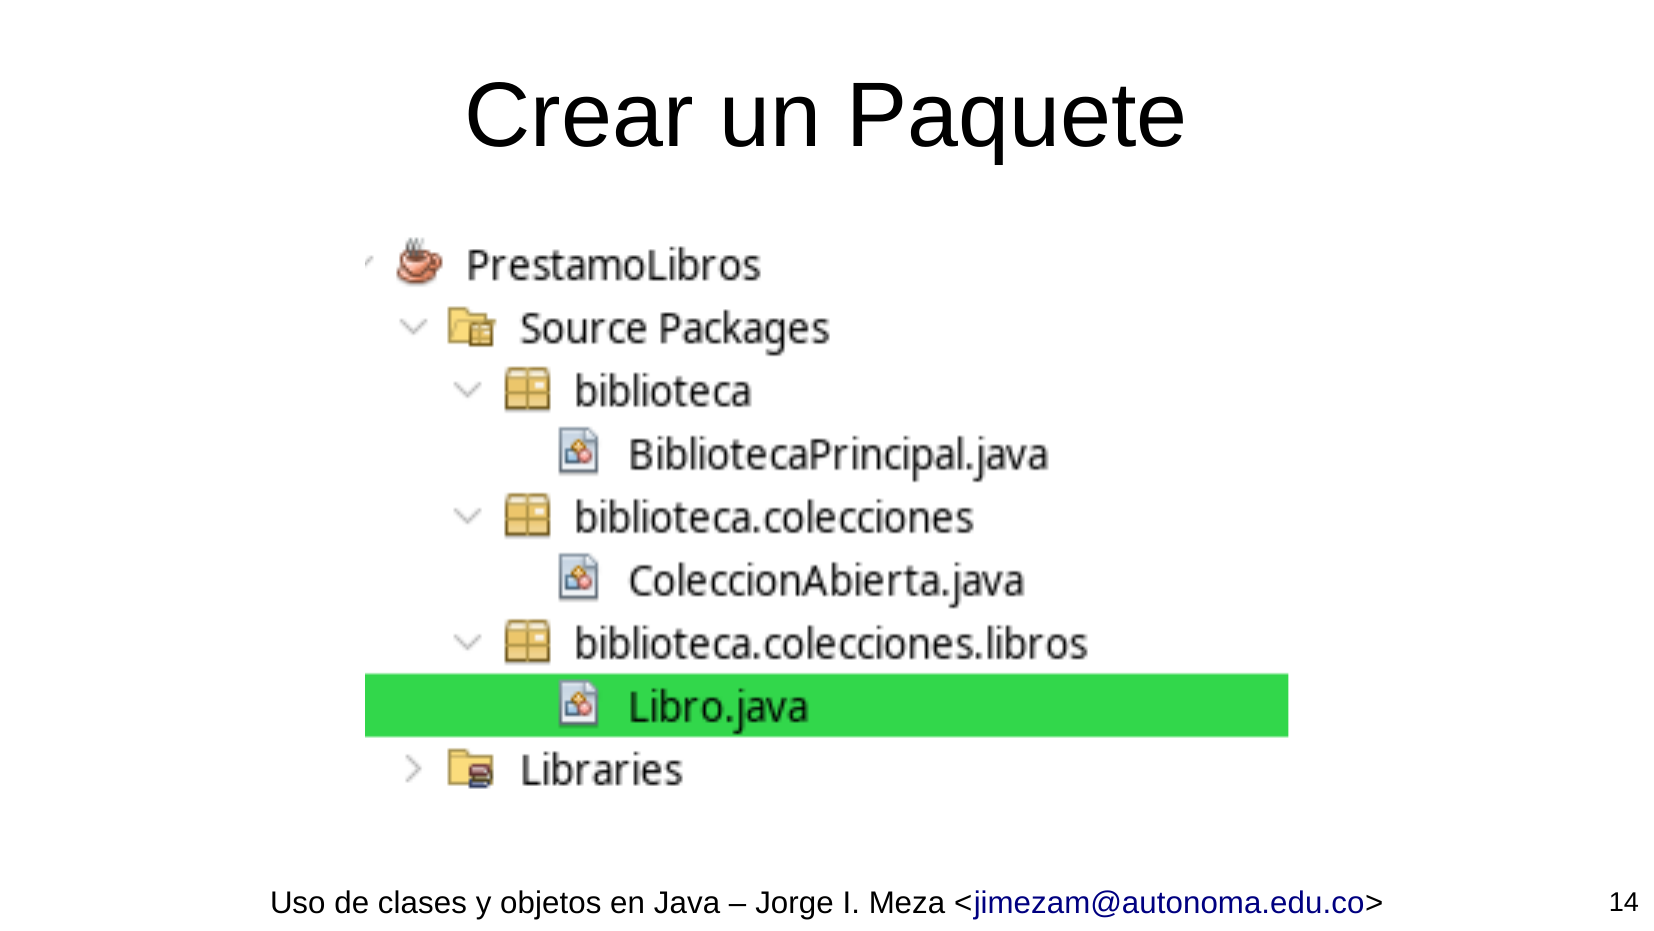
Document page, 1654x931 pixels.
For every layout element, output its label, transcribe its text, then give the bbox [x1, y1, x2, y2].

title Crear un Paquete [82, 37, 1571, 193]
picture [365, 236, 1289, 804]
